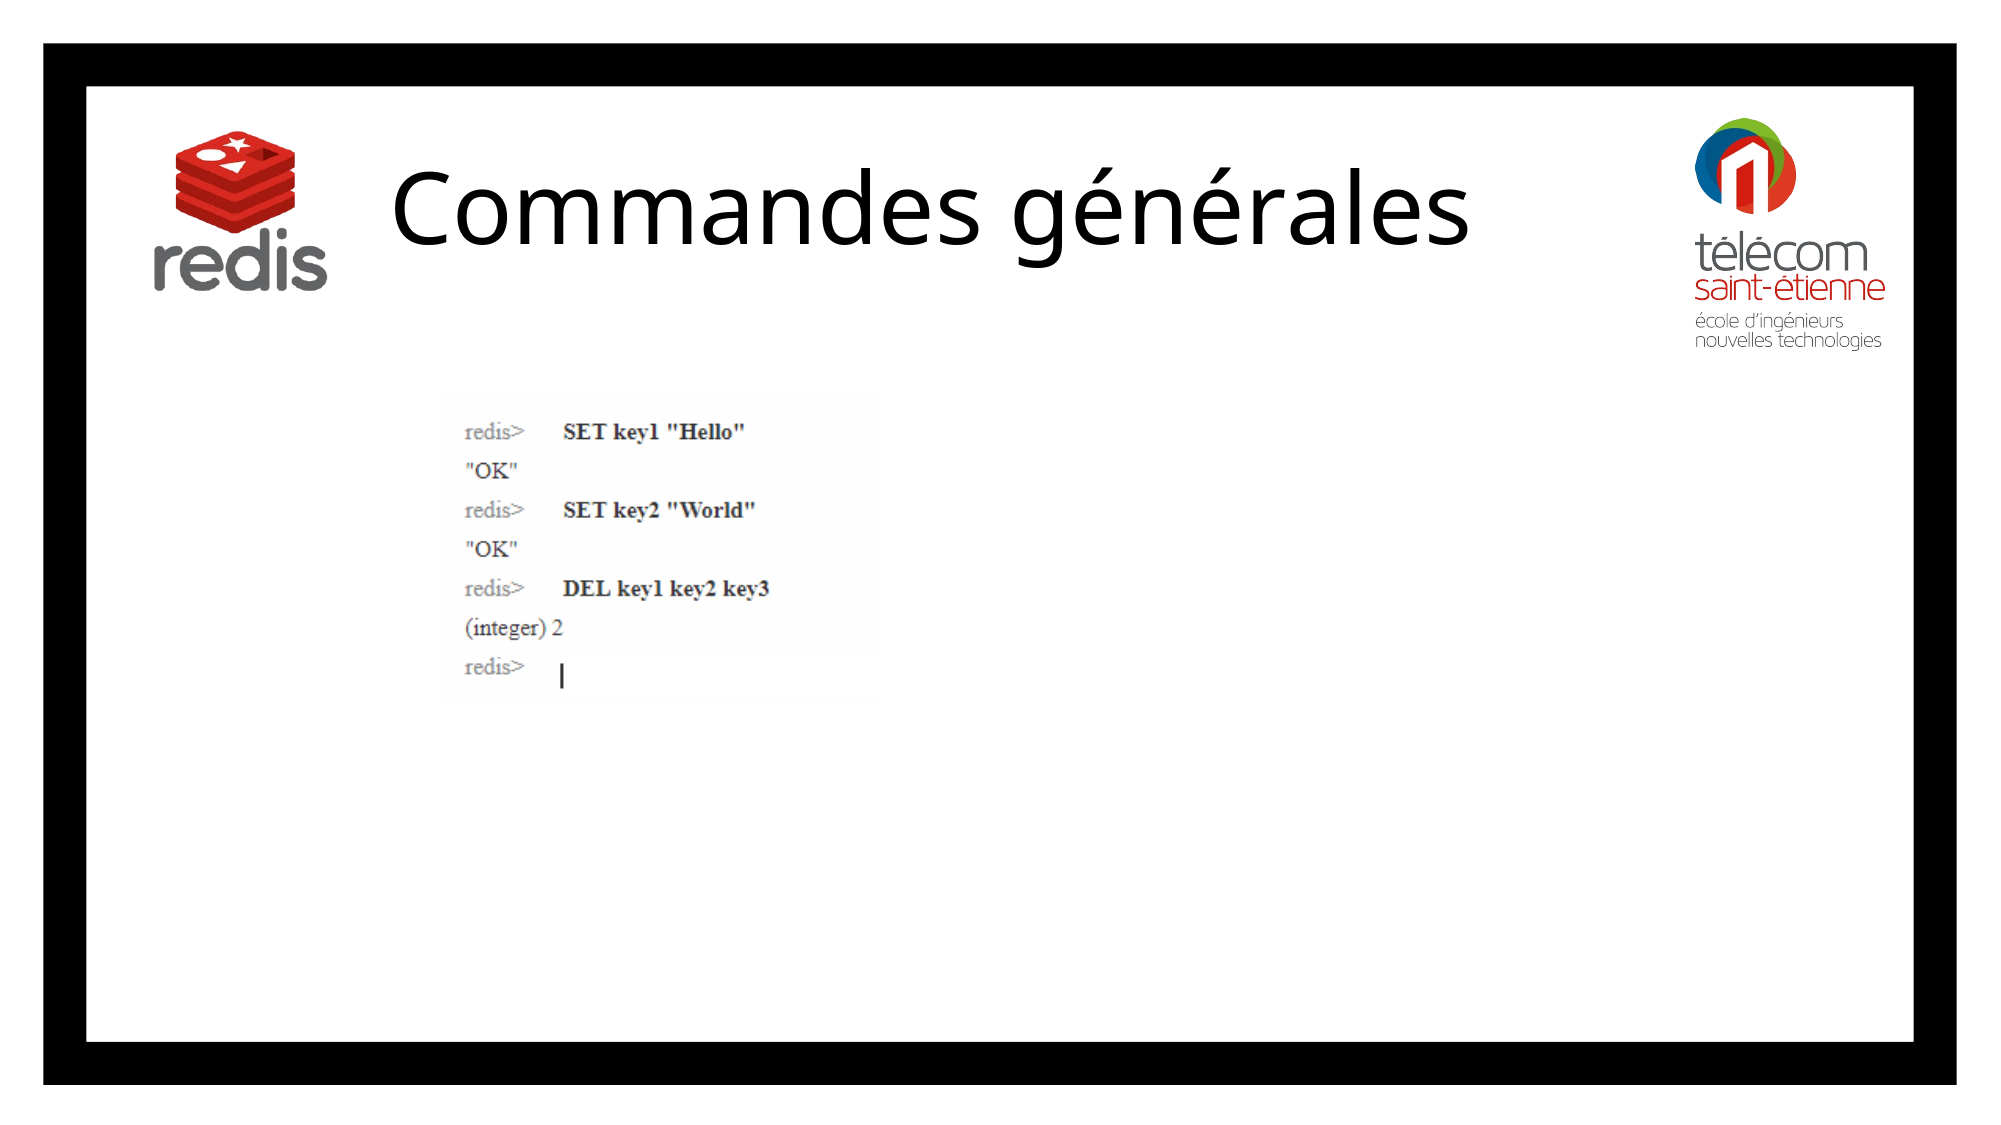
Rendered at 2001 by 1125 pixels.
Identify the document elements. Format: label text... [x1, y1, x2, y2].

picture [1715, 134, 1730, 138]
picture [129, 116, 351, 304]
title Commandes générales [369, 138, 1849, 304]
picture [440, 391, 880, 706]
picture [1695, 118, 1885, 351]
